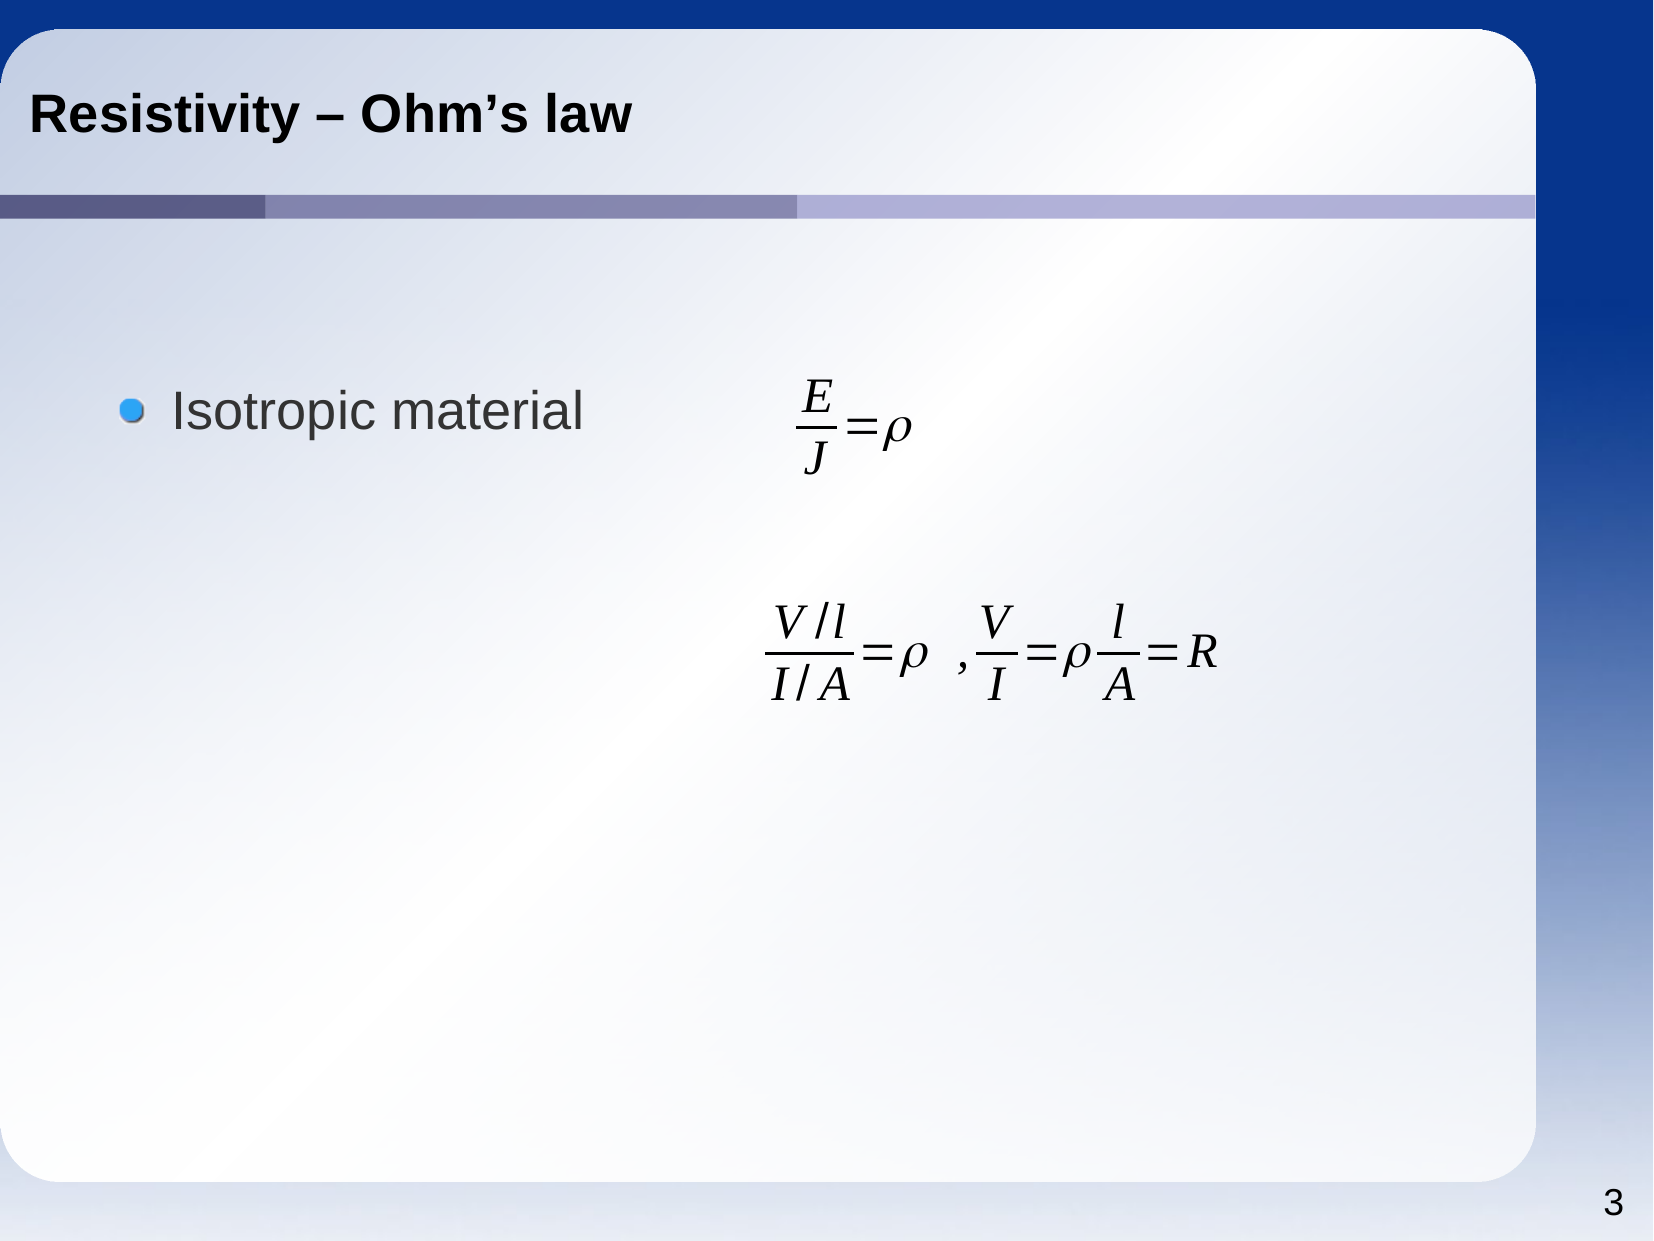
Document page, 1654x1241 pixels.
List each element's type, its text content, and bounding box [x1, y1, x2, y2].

chart [757, 594, 1226, 712]
list Isotropic material [29, 236, 815, 1152]
picture [0, 0, 1654, 1241]
title Resistivity – Ohm’s law [29, 49, 1506, 178]
chart [787, 368, 917, 486]
